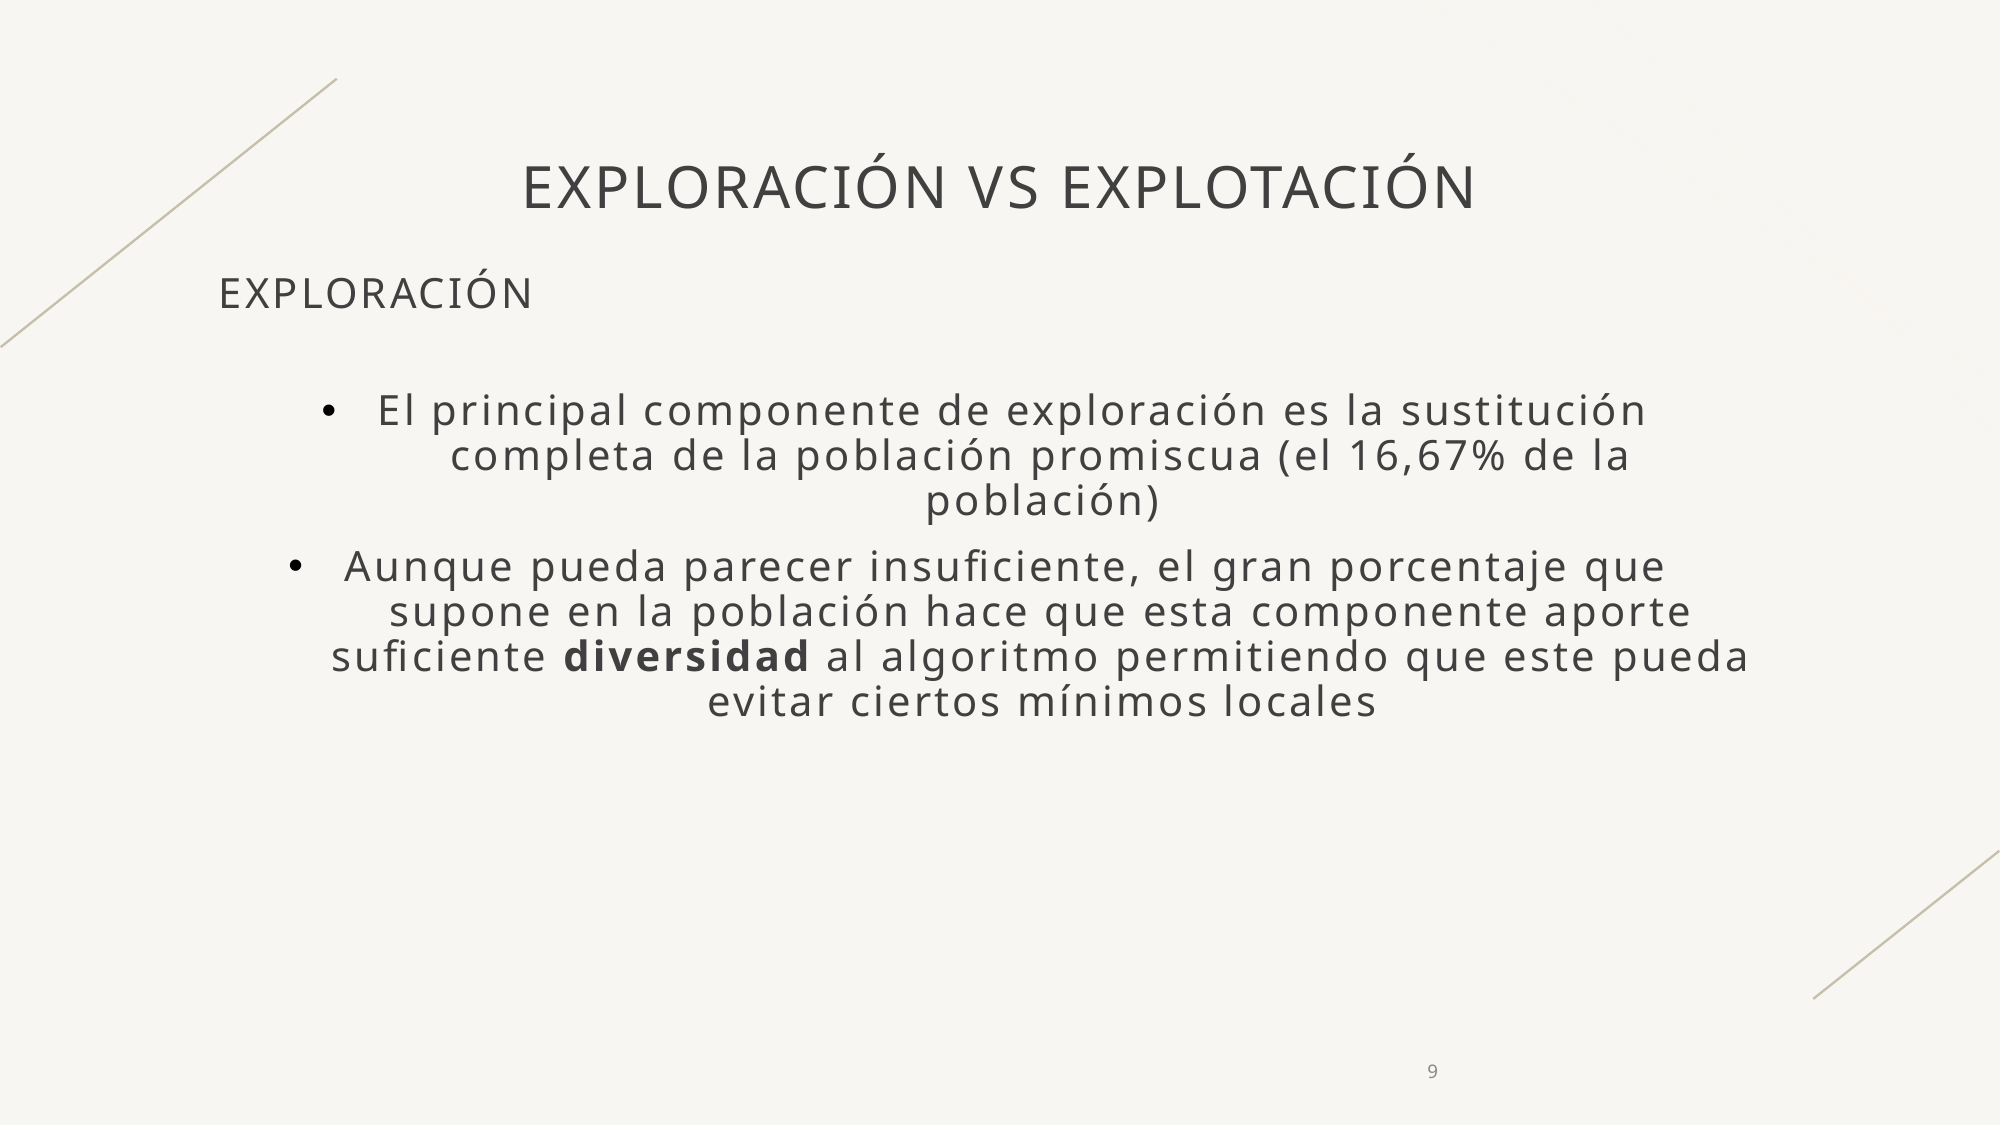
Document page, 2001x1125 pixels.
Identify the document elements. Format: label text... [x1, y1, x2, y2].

text_box 4 [1412, 1042, 1863, 1103]
list EXPLORACIÓN [204, 268, 866, 329]
title Exploración vs explotación [309, 81, 1691, 299]
text_box El principal componente de exploración es la sustitución completa de la población promiscua (el 16,67% de la población) Aunque pueda parecer insuficiente, el gran porcentaje que supone en la población hace que esta componente aporte suficiente diversidad al algoritmo permitiendo que este pueda evitar ciertos mínimos locales [204, 382, 1769, 857]
